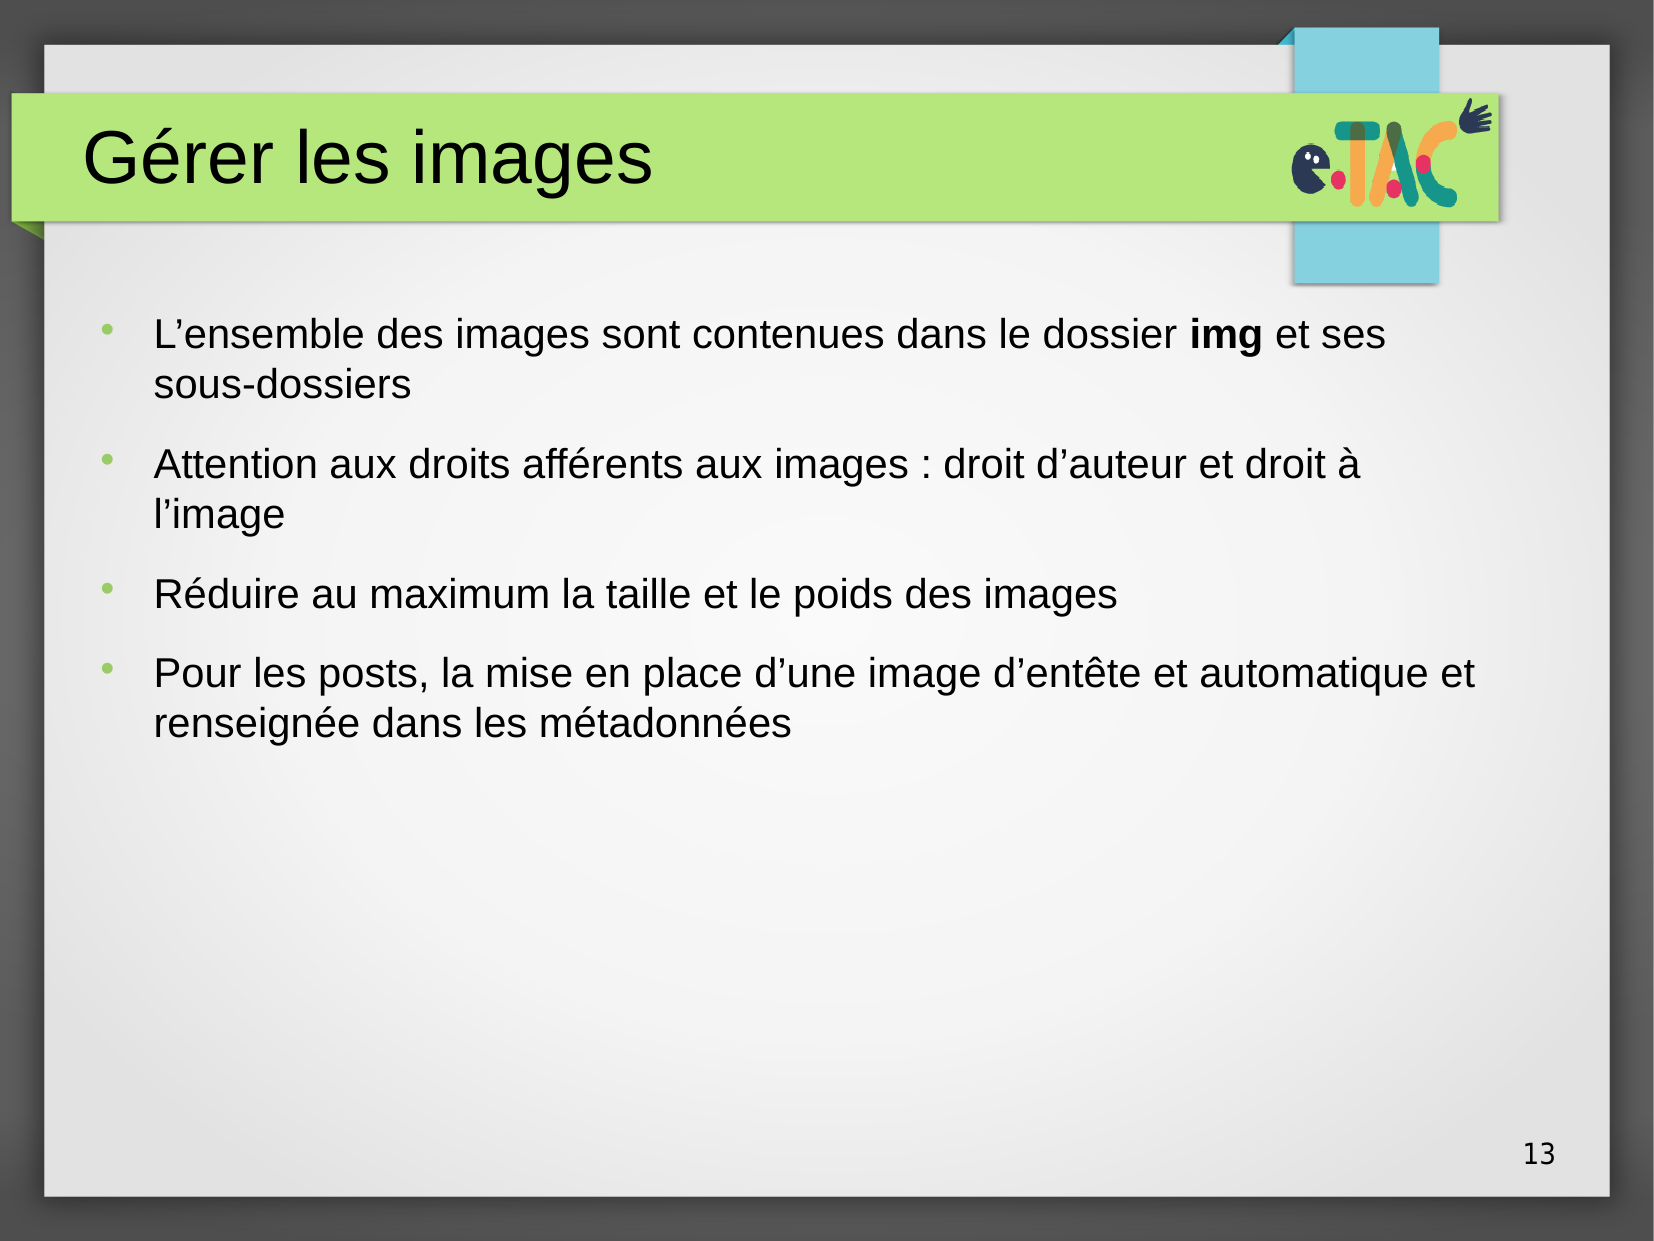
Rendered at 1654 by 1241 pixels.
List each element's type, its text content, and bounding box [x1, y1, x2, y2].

text_box Gérer les images [82, 94, 1264, 213]
picture [0, 0, 1654, 1241]
text_box L’ensemble des images sont contenues dans le dossier img et ses sous-dossiers Attention aux droits afférents aux images : droit d’auteur et droit à l’image Réduire au maximum la taille et le poids des images Pour les posts, la mise en place d’une image d’entête et automatique et renseignée dans les métadonnées [82, 307, 1477, 1015]
